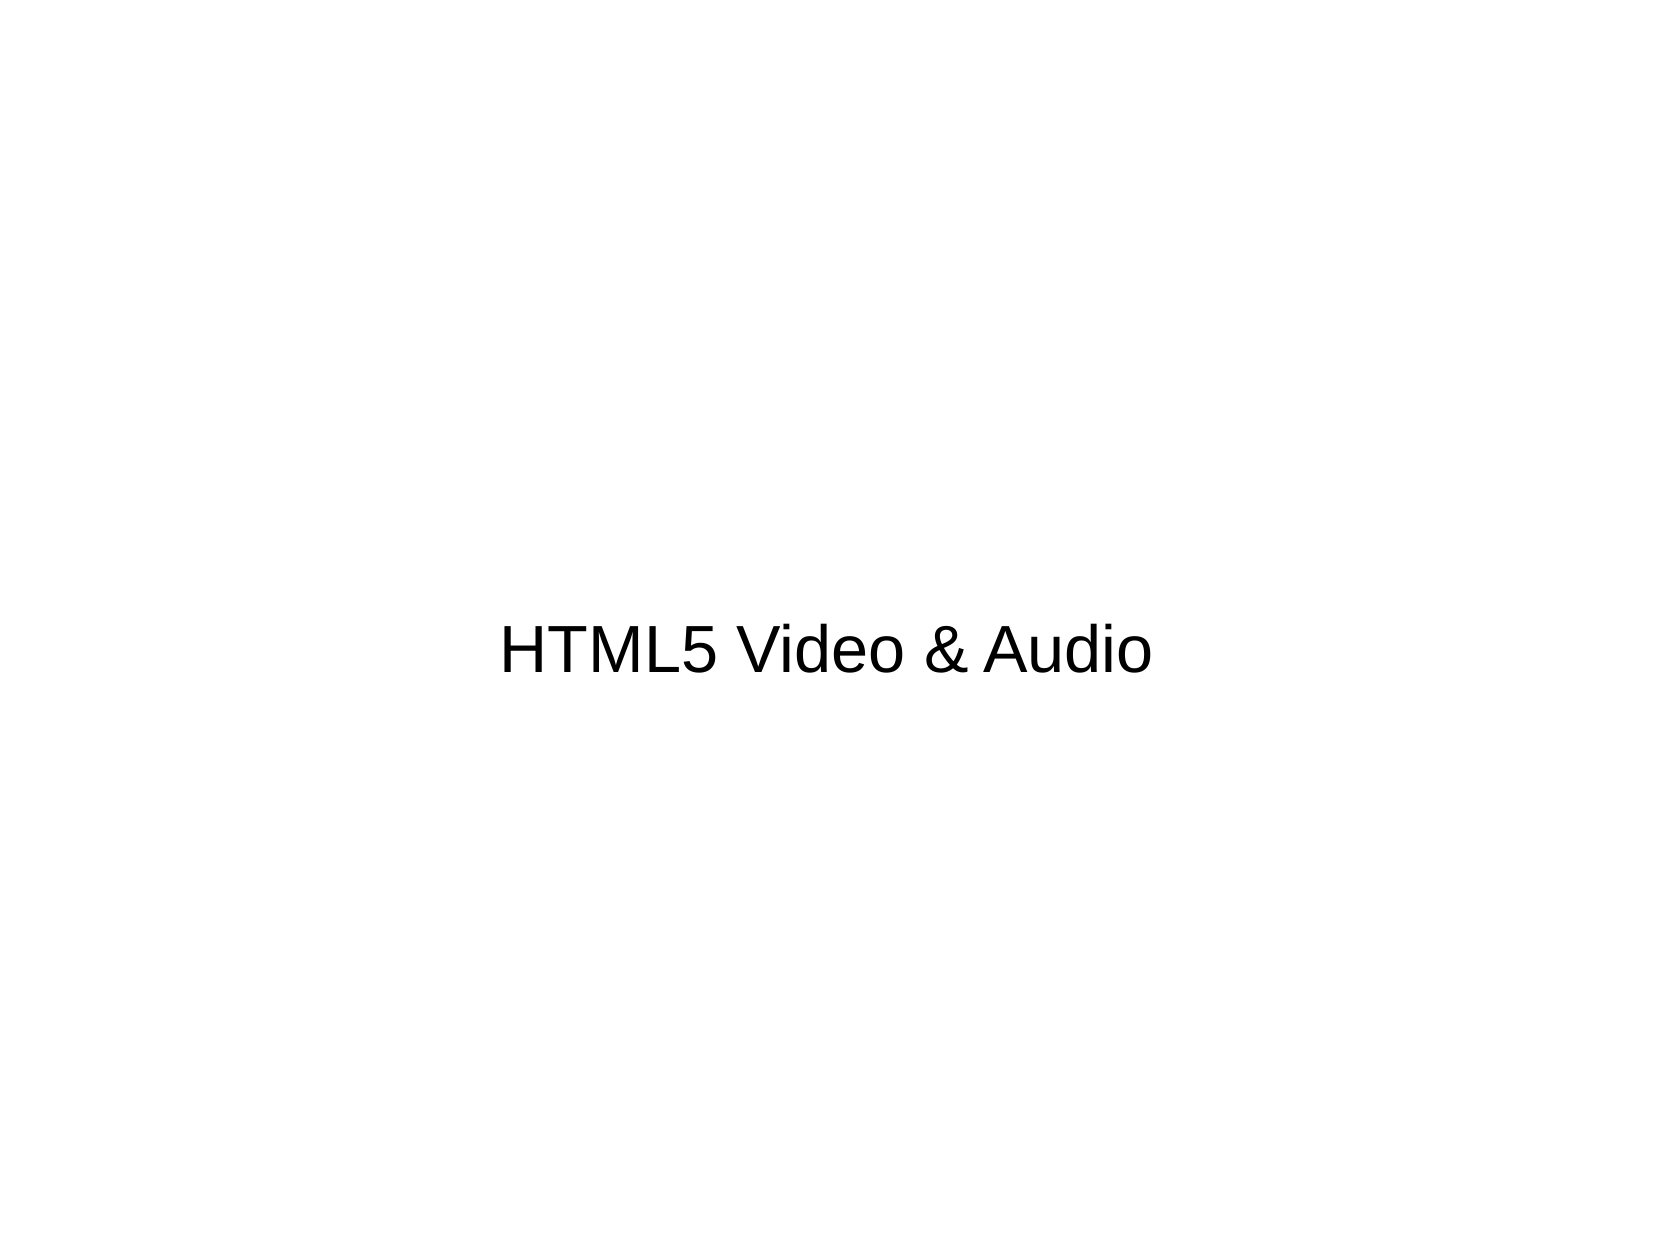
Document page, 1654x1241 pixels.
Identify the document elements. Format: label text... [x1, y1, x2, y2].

list HTML5 Video & Audio [82, 290, 1571, 1010]
